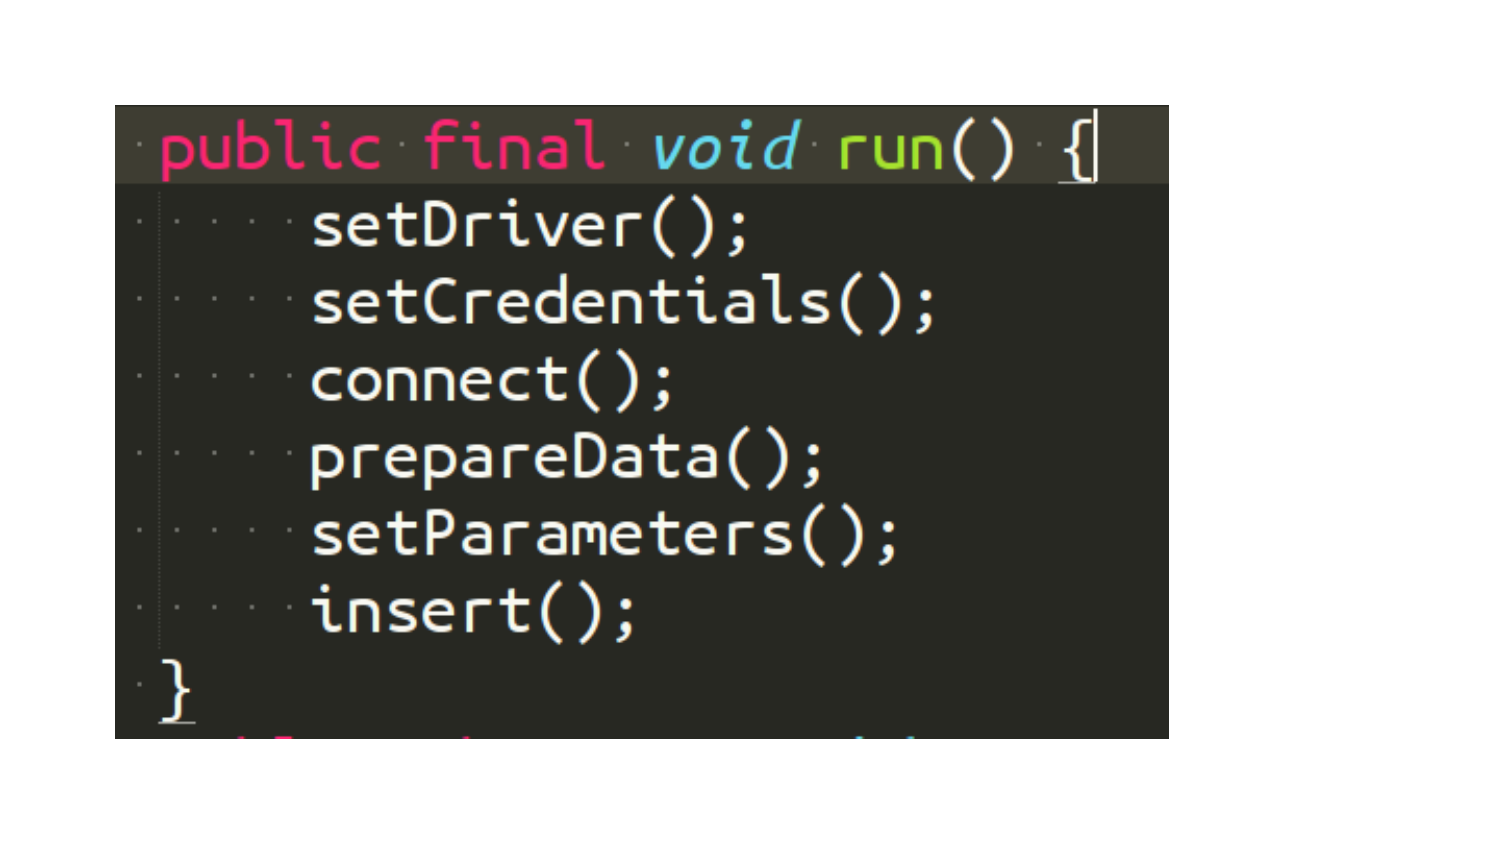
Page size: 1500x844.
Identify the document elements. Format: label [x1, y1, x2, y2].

picture [115, 105, 1169, 739]
